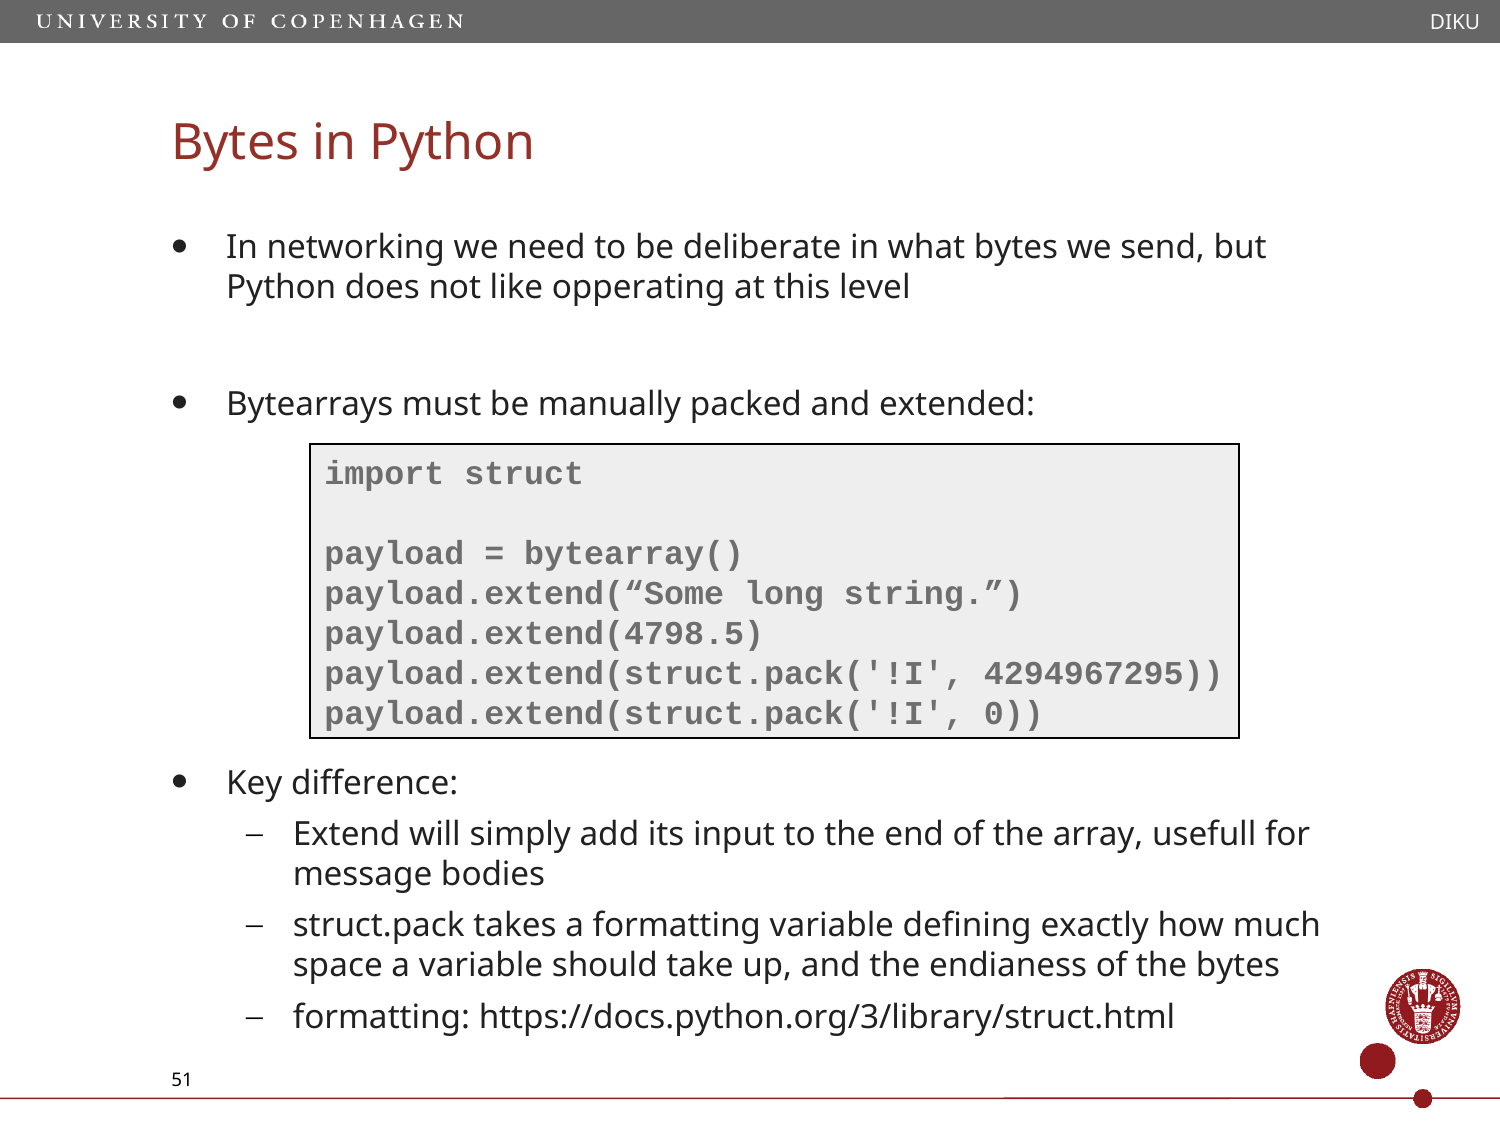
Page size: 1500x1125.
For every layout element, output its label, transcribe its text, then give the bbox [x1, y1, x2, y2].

text_box In networking we need to be deliberate in what bytes we send, but Python does not like opperating at this level Bytearrays must be manually packed and extended: Key difference: Extend will simply add its input to the end of the array, usefull for message bodies struct.pack takes a formatting variable defining exactly how much space a variable should take up, and the endianess of the bytes formatting: https://docs.python.org/3/library/struct.html [171, 225, 1330, 900]
picture [0, 910, 1500, 1122]
text_box <number> [171, 1067, 522, 1092]
text_box Bytes in Python [171, 75, 1329, 171]
text_box DIKU [469, 0, 1495, 43]
